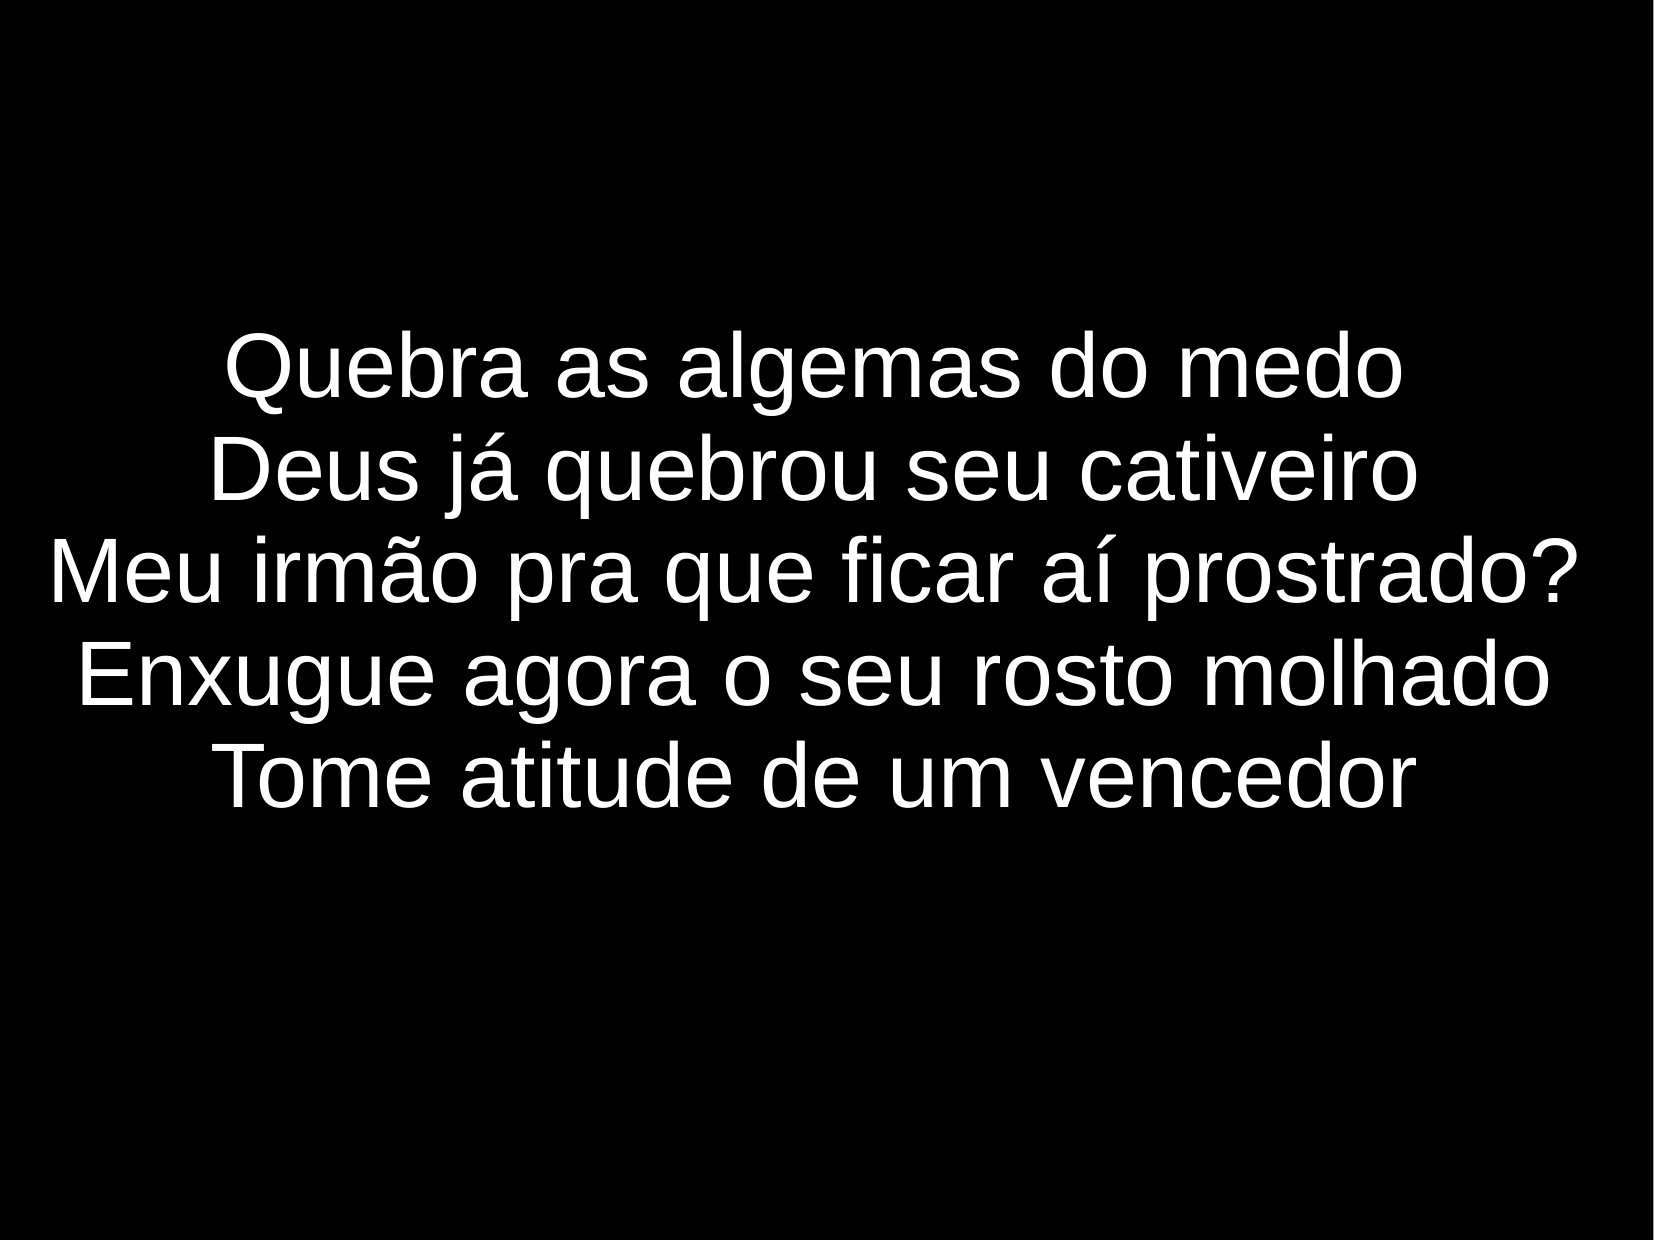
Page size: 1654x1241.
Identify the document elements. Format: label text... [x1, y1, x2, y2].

text_box Quebra as algemas do medo Deus já quebrou seu cativeiro Meu irmão pra que ficar aí prostrado? Enxugue agora o seu rosto molhado Tome atitude de um vencedor [23, 307, 1607, 836]
